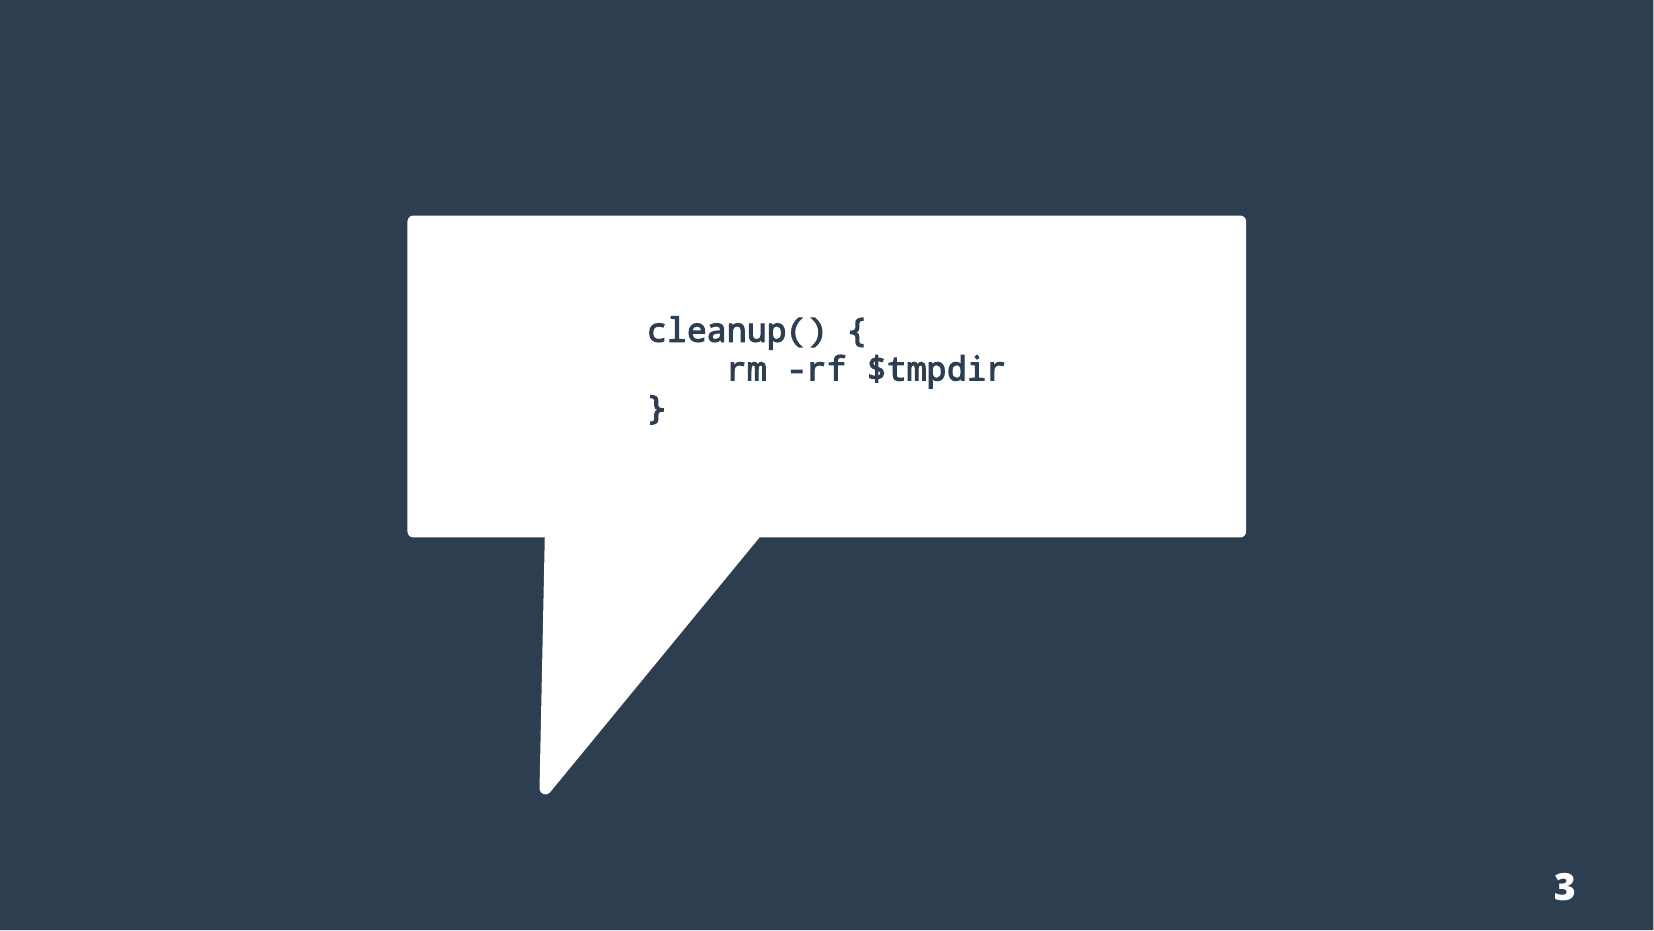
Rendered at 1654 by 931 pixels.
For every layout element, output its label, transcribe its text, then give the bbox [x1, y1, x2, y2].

title cleanup() { rm -rf $tmpdir } [442, 236, 1211, 502]
